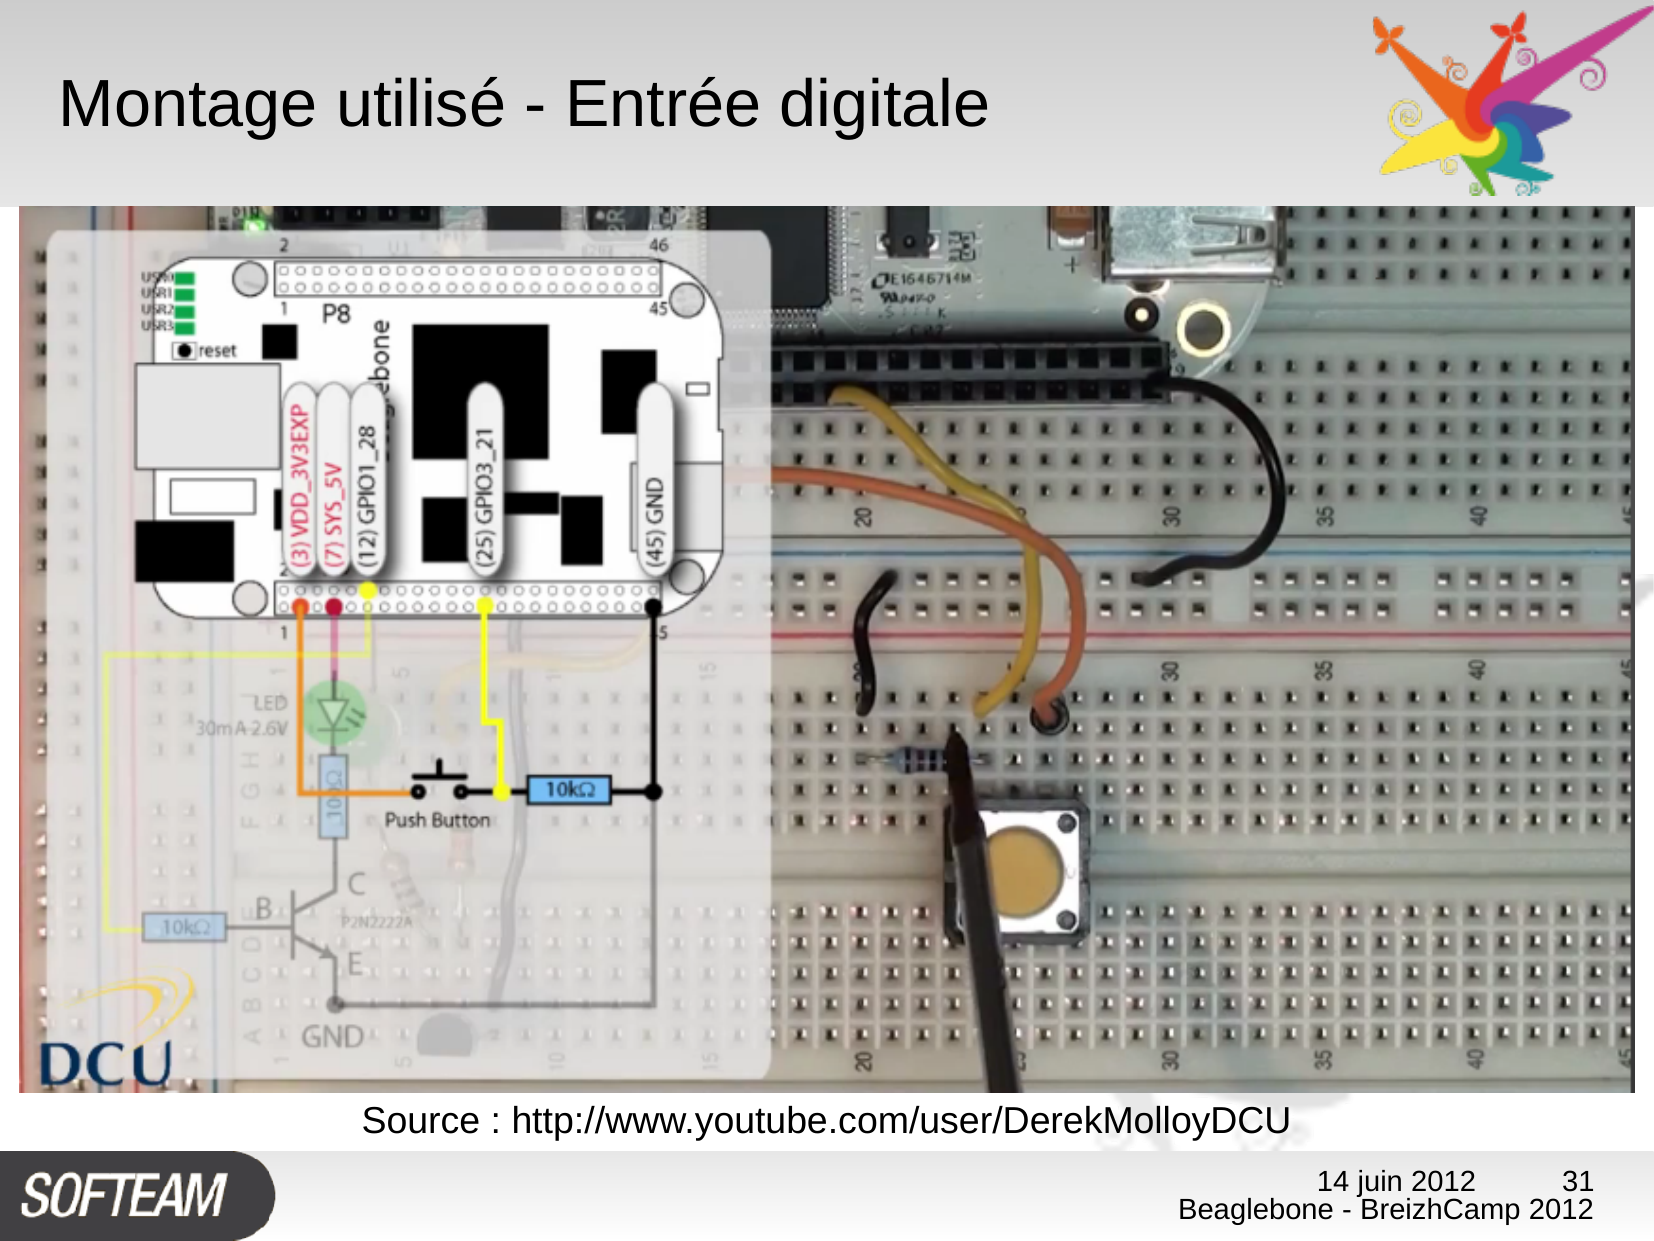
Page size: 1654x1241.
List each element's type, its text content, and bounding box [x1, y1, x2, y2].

title Montage utilisé - Entrée digitale [59, 29, 1359, 178]
picture [19, 206, 1654, 1152]
text_box Source : http://www.youtube.com/user/DerekMolloyDCU [346, 1092, 1307, 1150]
picture [0, 1151, 277, 1241]
picture [1372, 5, 1654, 196]
